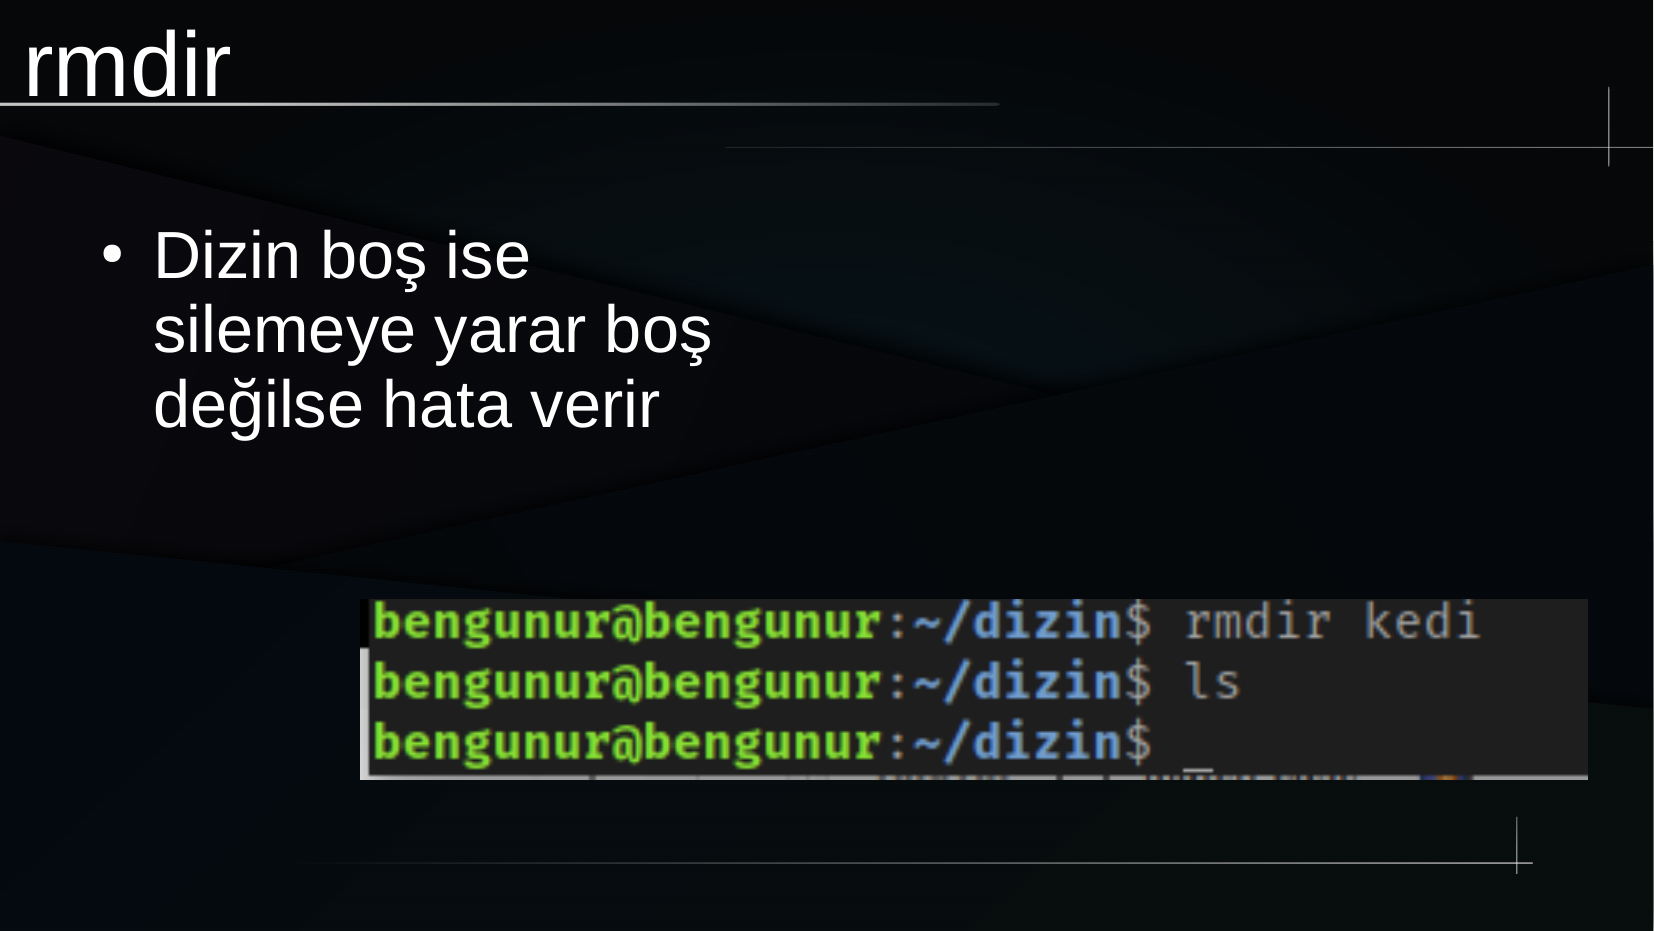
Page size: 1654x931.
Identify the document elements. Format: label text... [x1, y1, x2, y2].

list Dizin boş ise silemeye yarar boş değilse hata verir [82, 217, 809, 758]
picture [0, 0, 1654, 931]
title rmdir [23, 11, 1589, 119]
